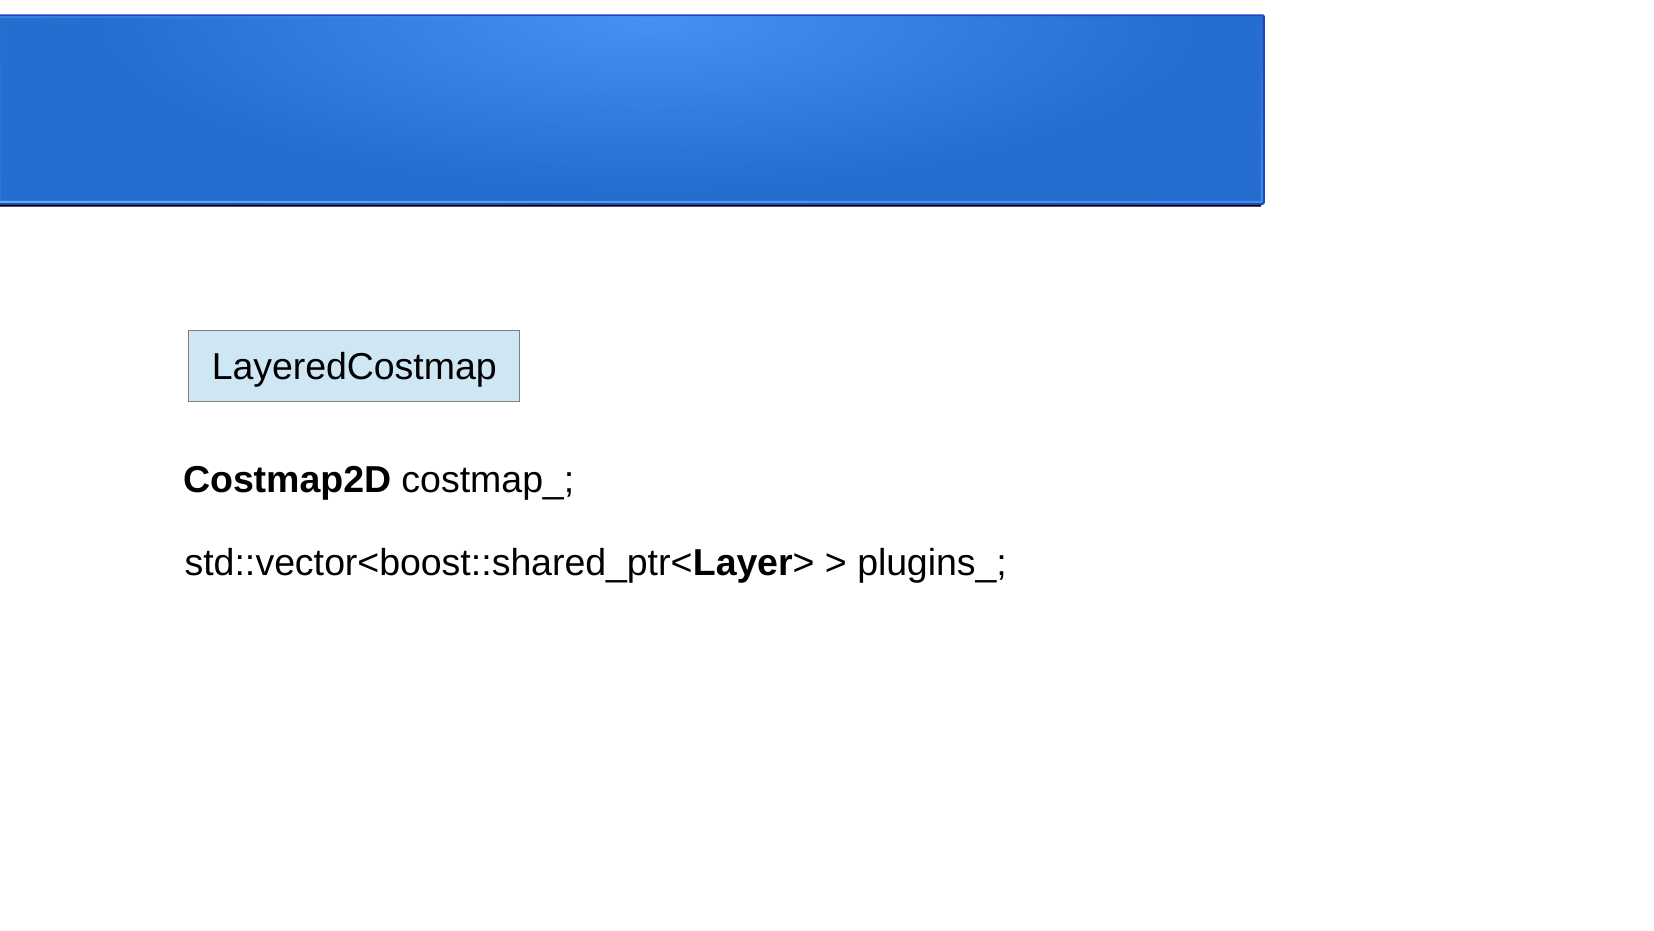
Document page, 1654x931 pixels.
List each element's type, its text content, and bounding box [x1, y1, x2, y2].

text_box LayeredCostmap [188, 330, 520, 402]
text_box std::vector<boost::shared_ptr<Layer> > plugins_; [169, 533, 1158, 633]
text_box Costmap2D costmap_; [168, 451, 686, 550]
